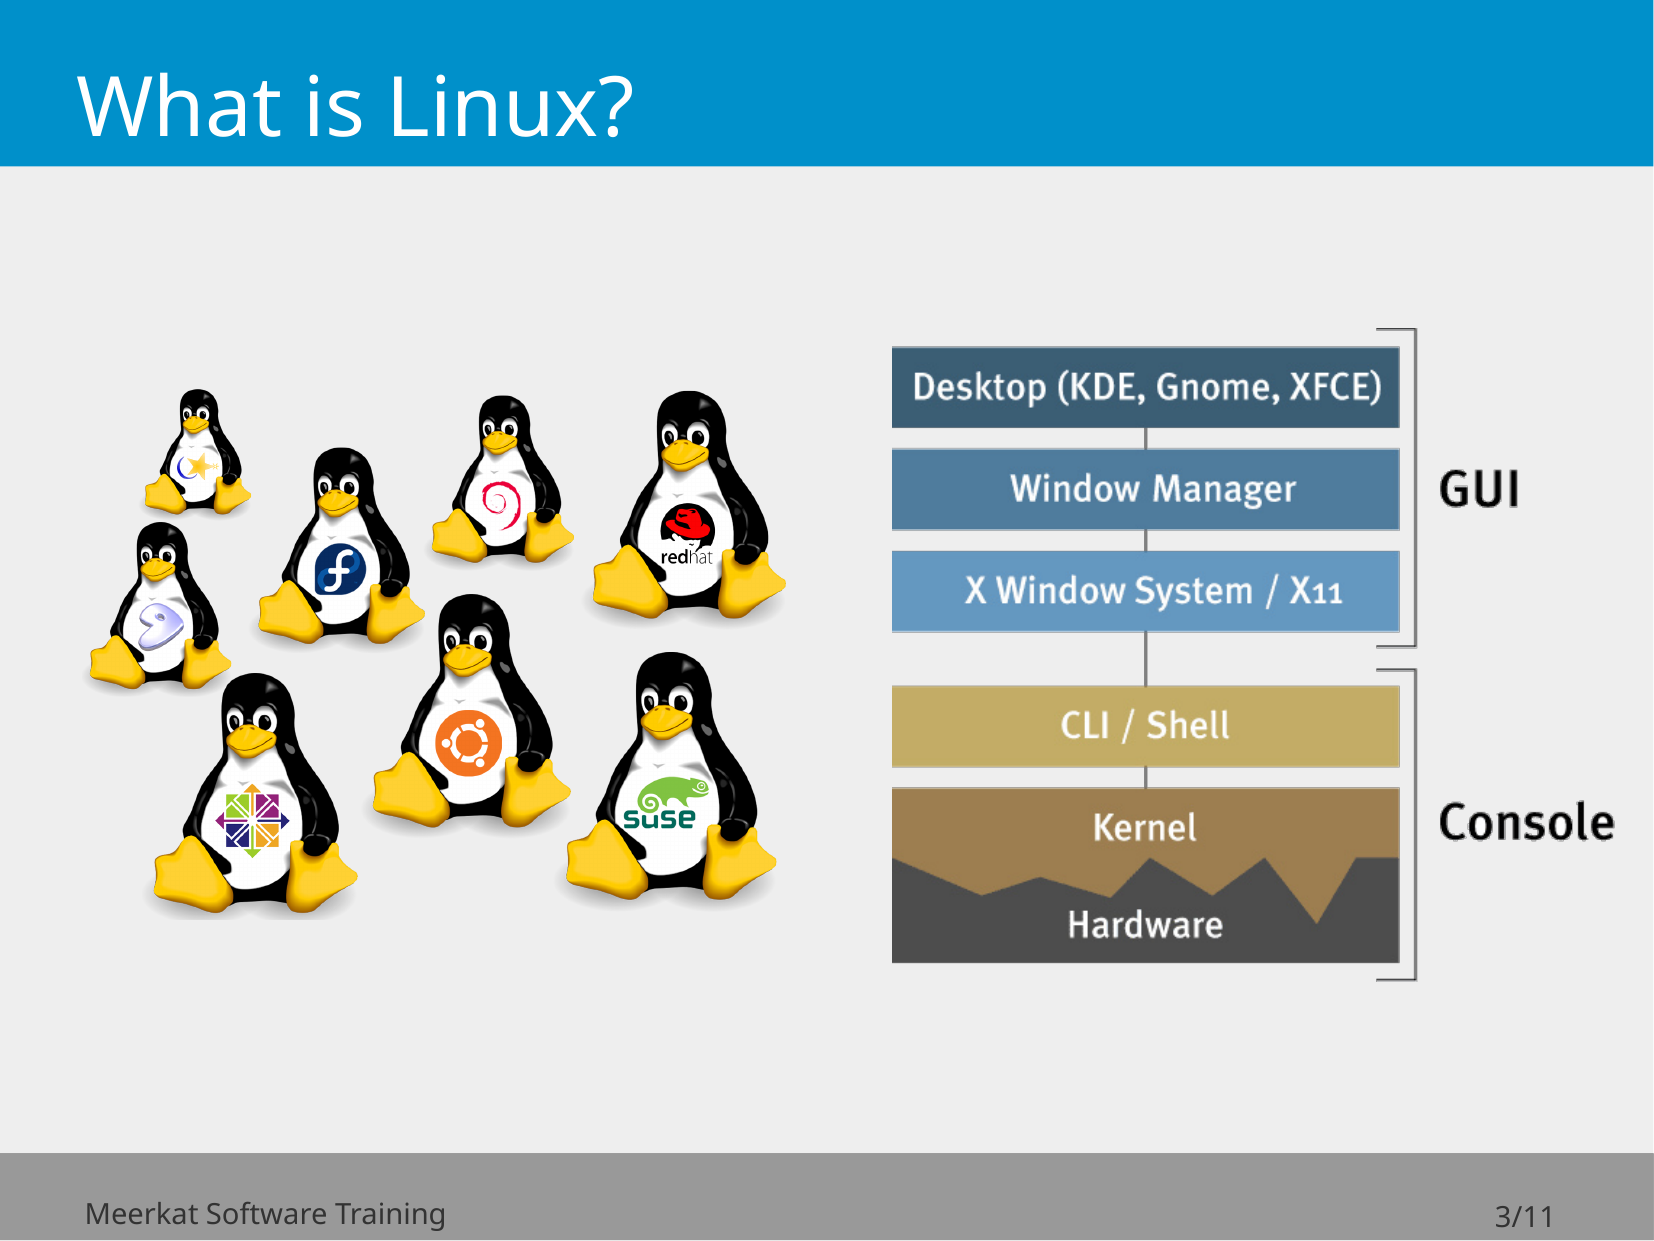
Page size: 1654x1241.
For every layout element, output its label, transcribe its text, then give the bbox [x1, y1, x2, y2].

picture [892, 328, 1616, 982]
picture [77, 382, 794, 920]
text_box What is Linux? [61, 45, 1566, 228]
